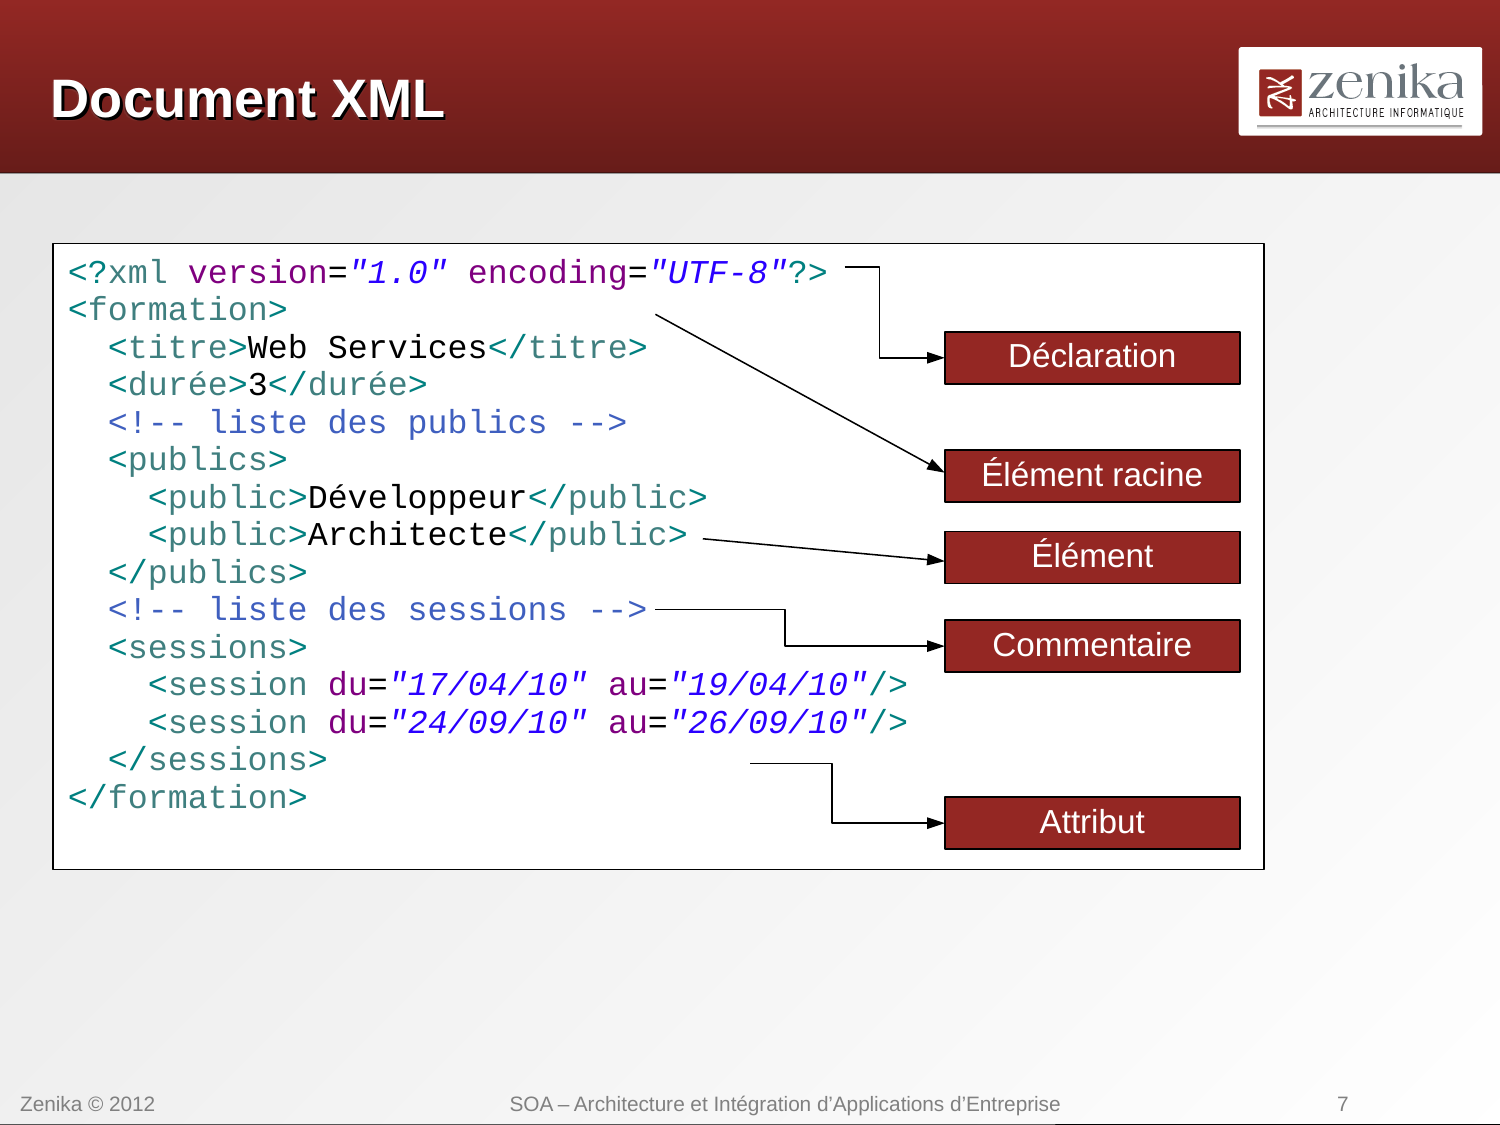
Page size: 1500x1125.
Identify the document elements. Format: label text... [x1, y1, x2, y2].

text_box <?xml version="1.0" encoding="UTF-8"?> <formation> <titre>Web Services</titre> <durée>3</durée> <!-- liste des publics --> <publics> <public>Développeur</public> <public>Architecte</public> </publics> <!-- liste des sessions --> <sessions> <session du="17/04/10" au="19/04/10"/> <session du="24/09/10" au="26/09/10"/> </sessions> </formation> [53, 243, 1264, 870]
text_box Attribut [944, 797, 1241, 850]
text_box Déclaration [944, 331, 1241, 384]
title Document XML [50, 15, 1206, 180]
text_box Élément racine [944, 450, 1241, 503]
text_box Commentaire [944, 620, 1241, 673]
text_box Élément [944, 531, 1241, 584]
